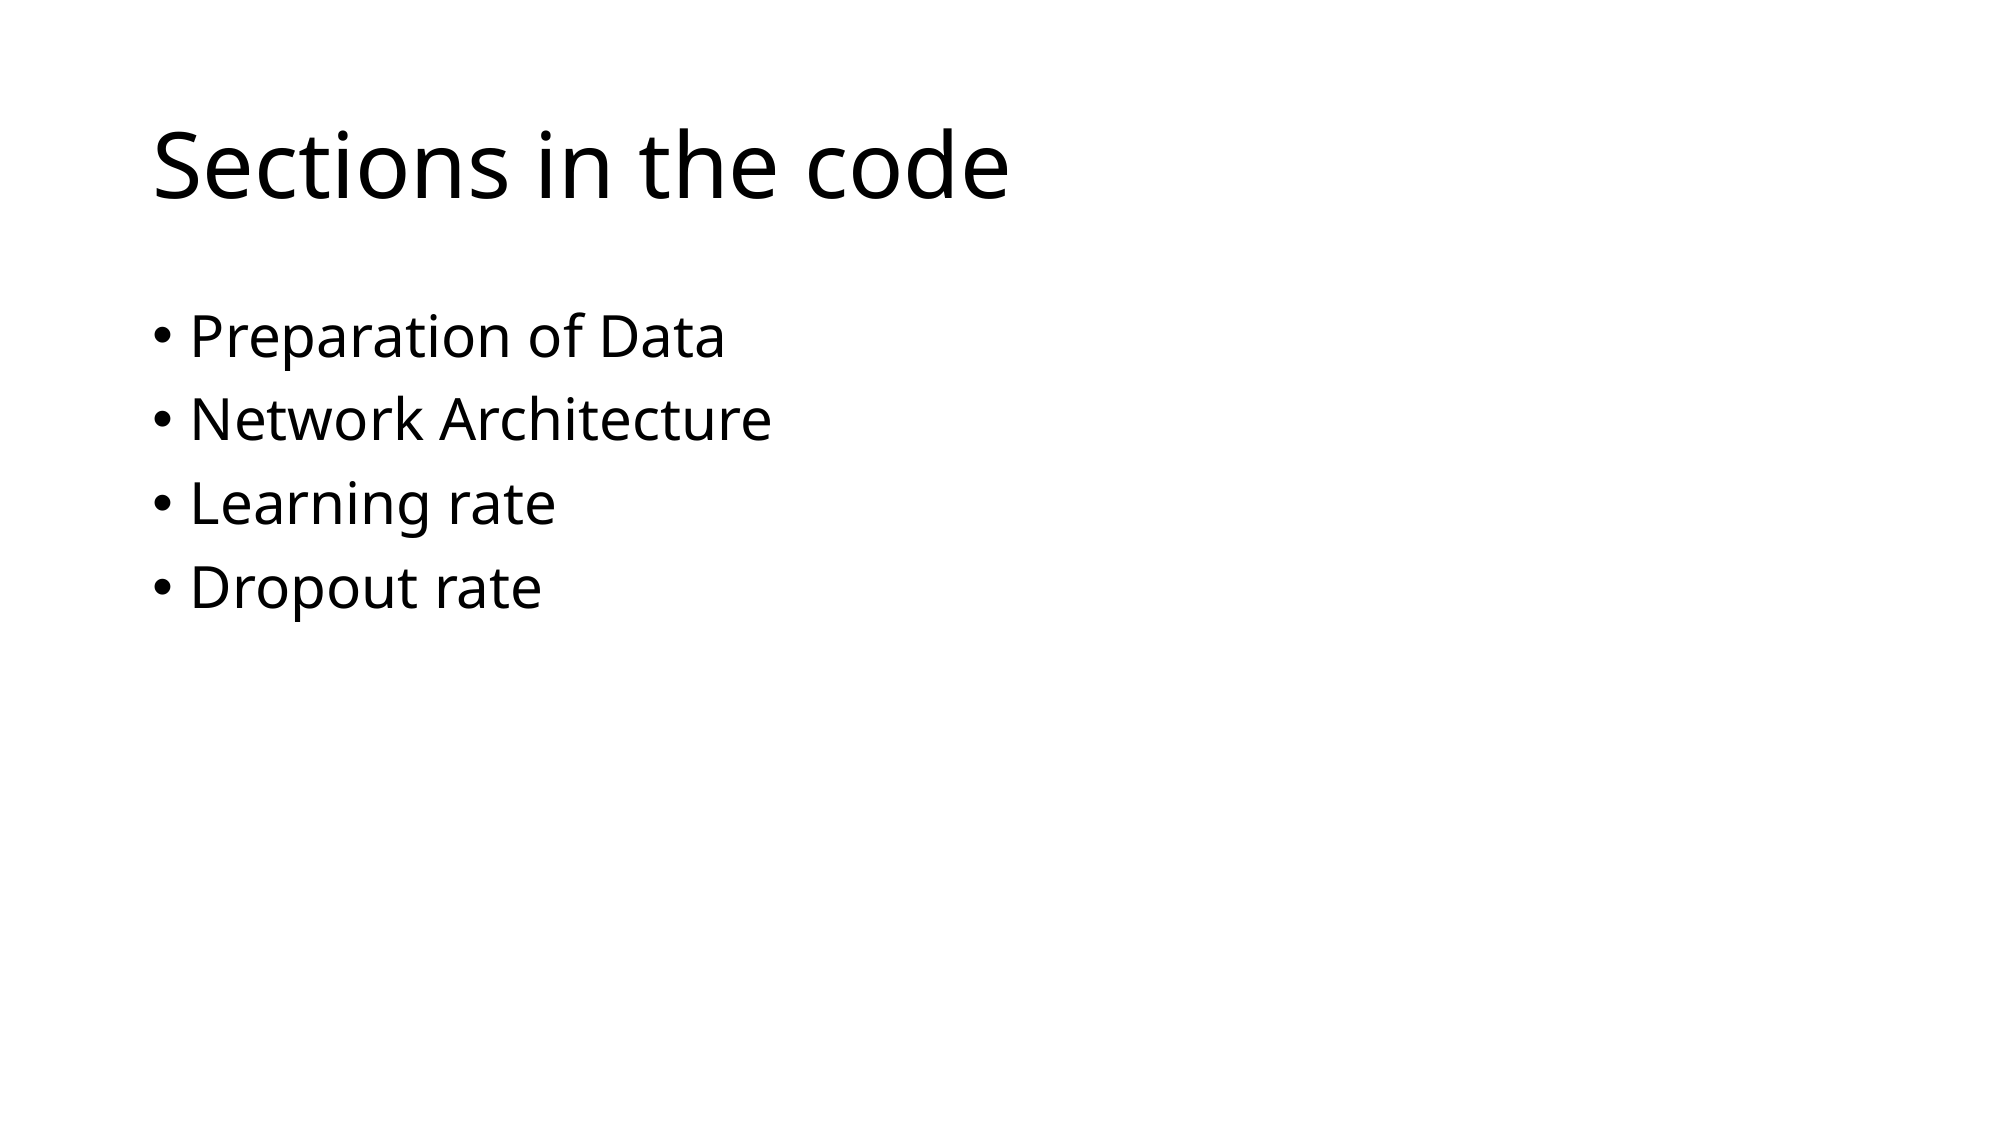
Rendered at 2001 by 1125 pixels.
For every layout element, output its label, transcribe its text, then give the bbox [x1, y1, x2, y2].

title Sections in the code [137, 59, 1863, 278]
list Preparation of Data Network Architecture Learning rate Dropout rate [137, 299, 1863, 1014]
